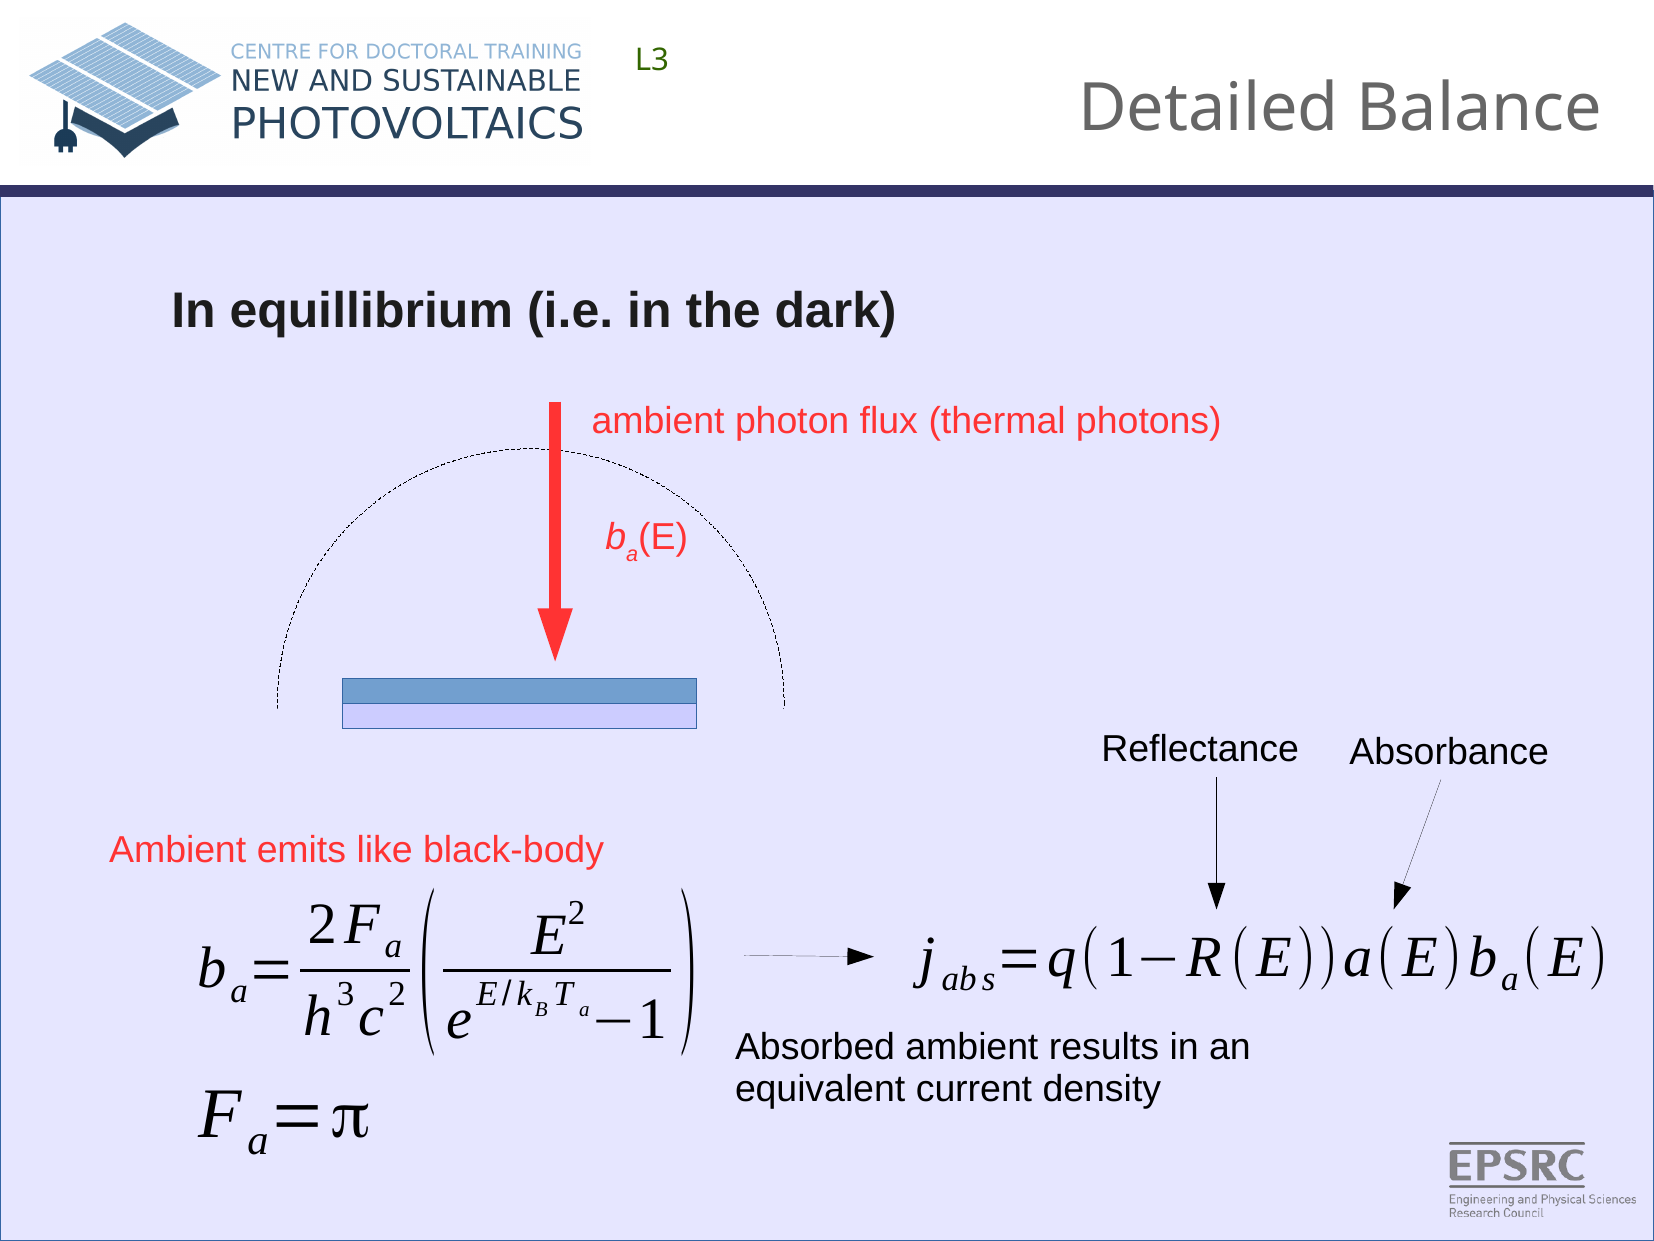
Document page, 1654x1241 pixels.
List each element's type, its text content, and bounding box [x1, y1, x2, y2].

text_box Ambient emits like black-body [94, 820, 1241, 878]
picture [19, 17, 591, 166]
chart [182, 884, 711, 1059]
text_box [0, 197, 1654, 1241]
chart [897, 921, 1624, 997]
text_box Reflectance [1086, 720, 1314, 778]
text_box Detailed Balance [767, 52, 1619, 142]
text_box Absorbance [1334, 722, 1564, 780]
chart [176, 1074, 390, 1166]
text_box L3 [620, 29, 880, 80]
picture [1449, 1142, 1636, 1217]
text_box ba(E) [590, 507, 773, 574]
text_box Absorbed ambient results in an equivalent current density [720, 1017, 1266, 1117]
text_box ambient photon flux (thermal photons) [576, 392, 1237, 449]
text_box In equillibrium (i.e. in the dark) [153, 271, 1193, 349]
